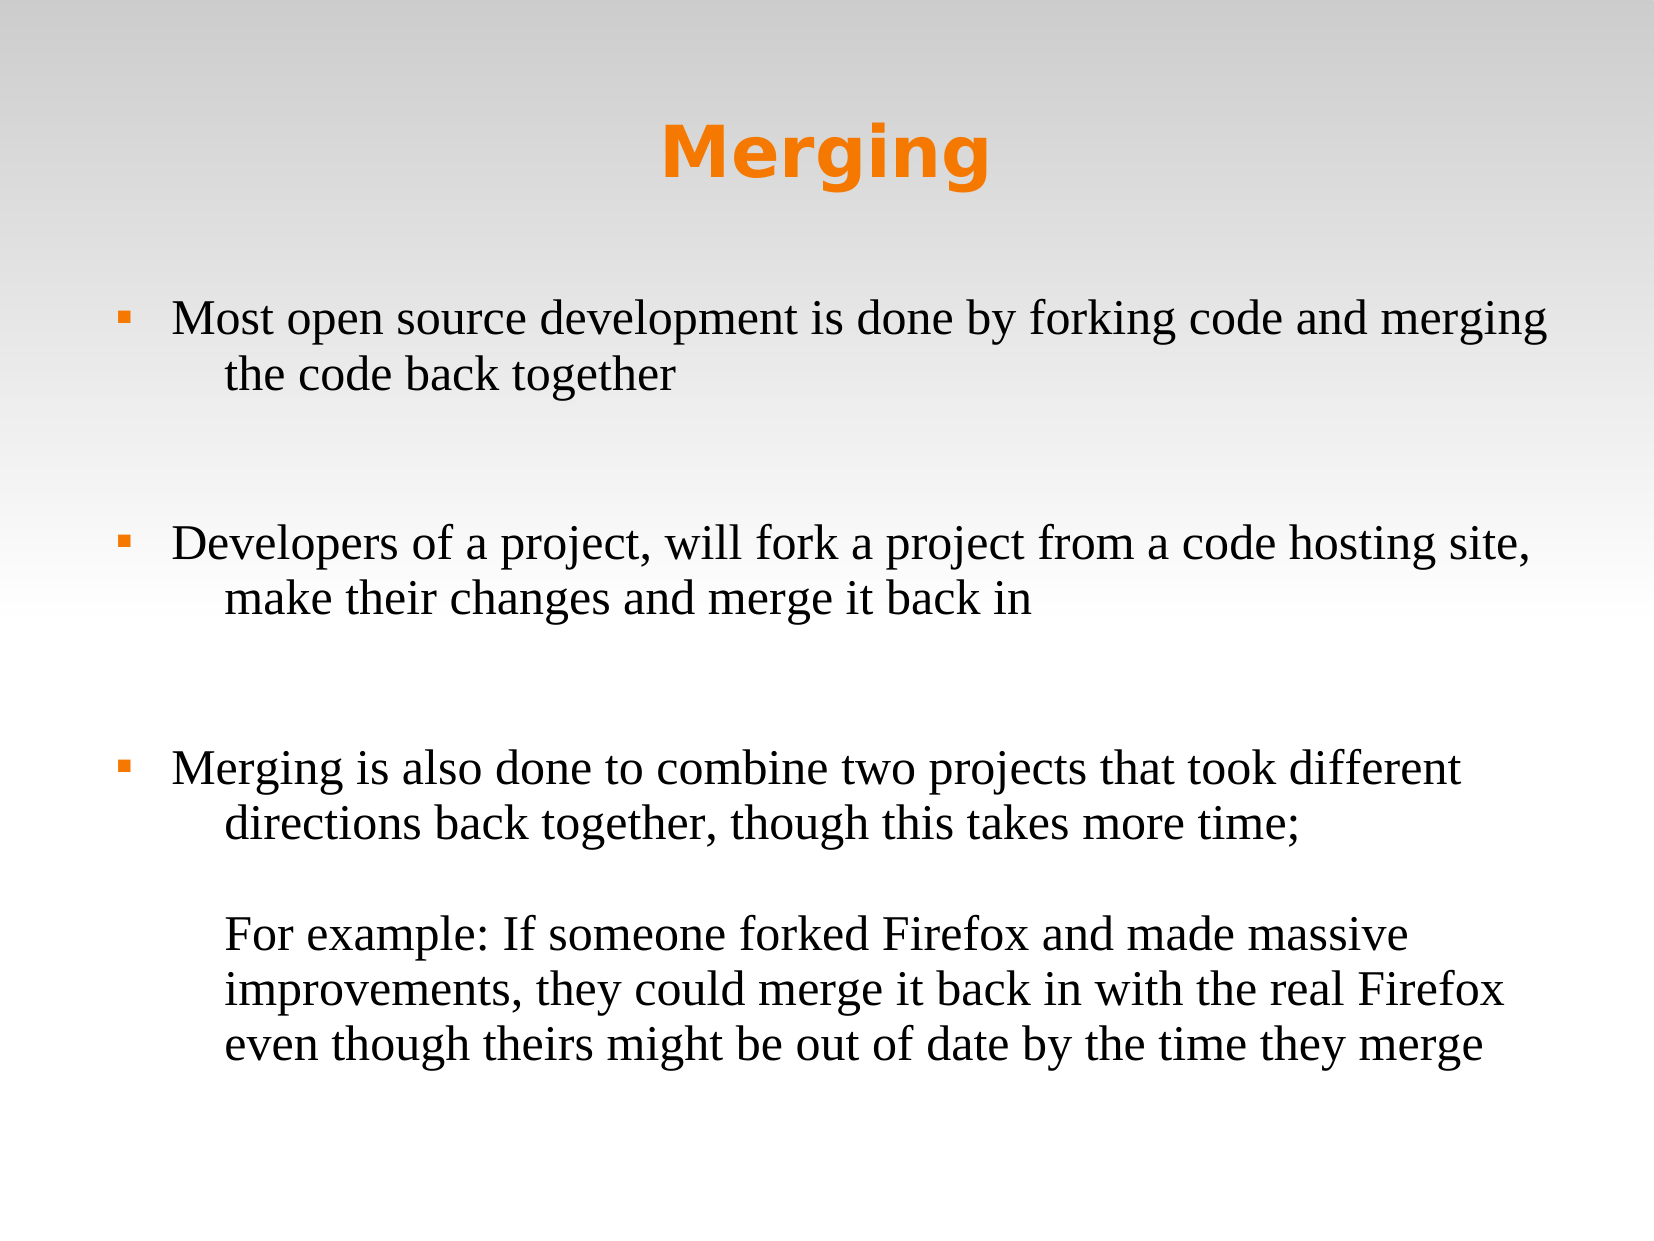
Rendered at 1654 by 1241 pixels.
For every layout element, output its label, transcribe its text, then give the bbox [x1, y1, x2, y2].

list Most open source development is done by forking code and merging the code back together Developers of a project, will fork a project from a code hosting site, make their changes and merge it back in Merging is also done to combine two projects that took different directions back together, though this takes more time; For example: If someone forked Firefox and made massive improvements, they could merge it back in with the real Firefox even though theirs might be out of date by the time they merge [82, 290, 1571, 1135]
title Merging [82, 49, 1571, 257]
